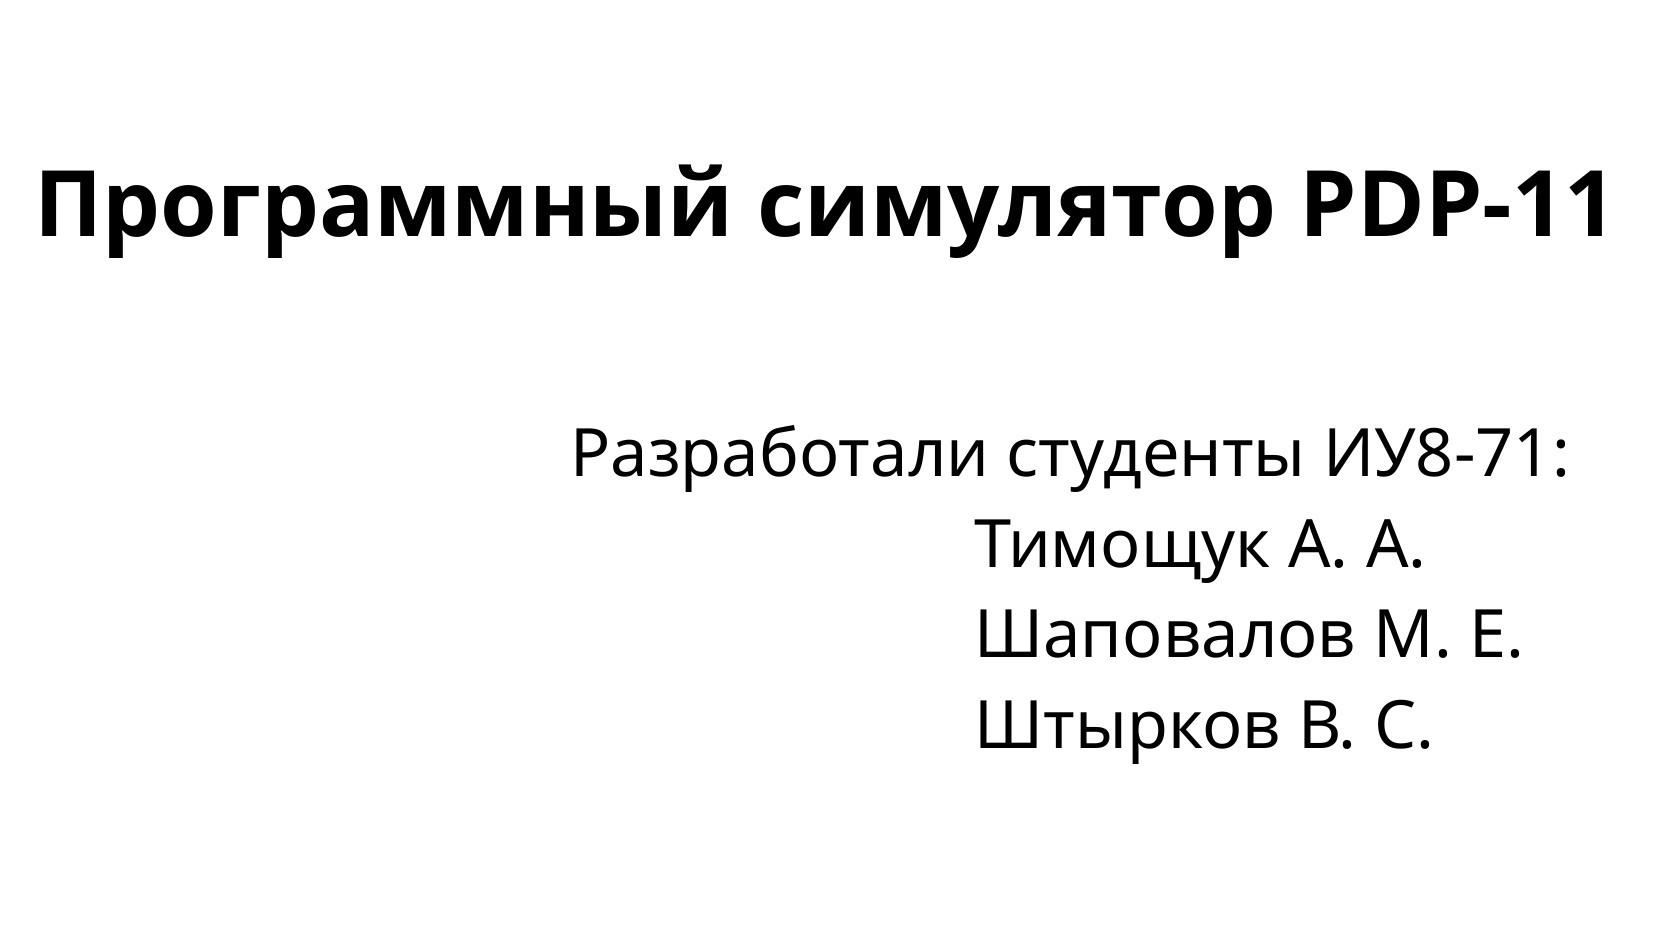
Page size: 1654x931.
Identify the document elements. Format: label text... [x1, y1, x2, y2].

subtitle Разработали студенты ИУ8-71: Тимощук А. А. Шаповалов М. Е. Штырков В. С. [501, 316, 1571, 857]
title Программный симулятор PDP-11 [0, 88, 1654, 314]
